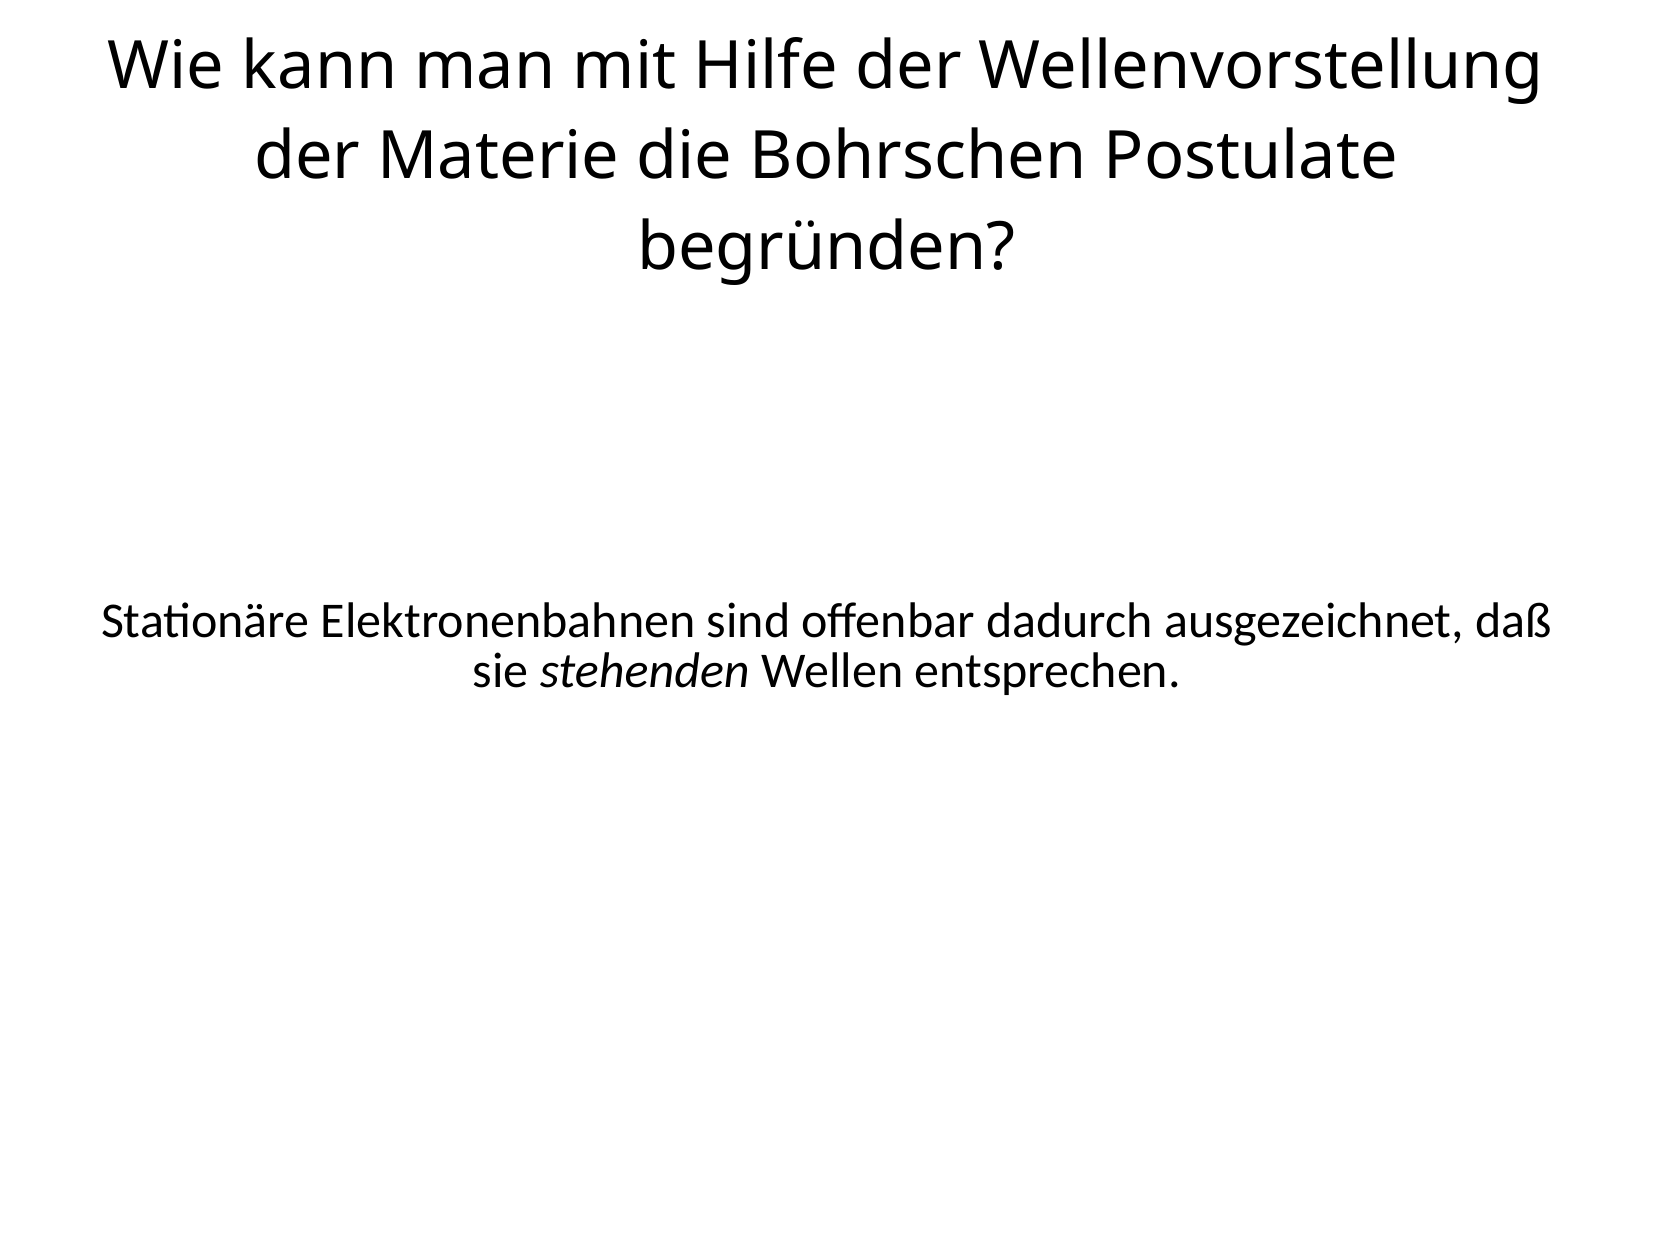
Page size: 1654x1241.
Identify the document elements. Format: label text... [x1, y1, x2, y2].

title Wie kann man mit Hilfe der Wellenvorstellung der Materie die Bohrschen Postulate begründen? [82, 49, 1571, 257]
subtitle Stationäre Elektronenbahnen sind offenbar dadurch ausgezeichnet, daß sie stehenden Wellen entsprechen. [82, 290, 1571, 1010]
